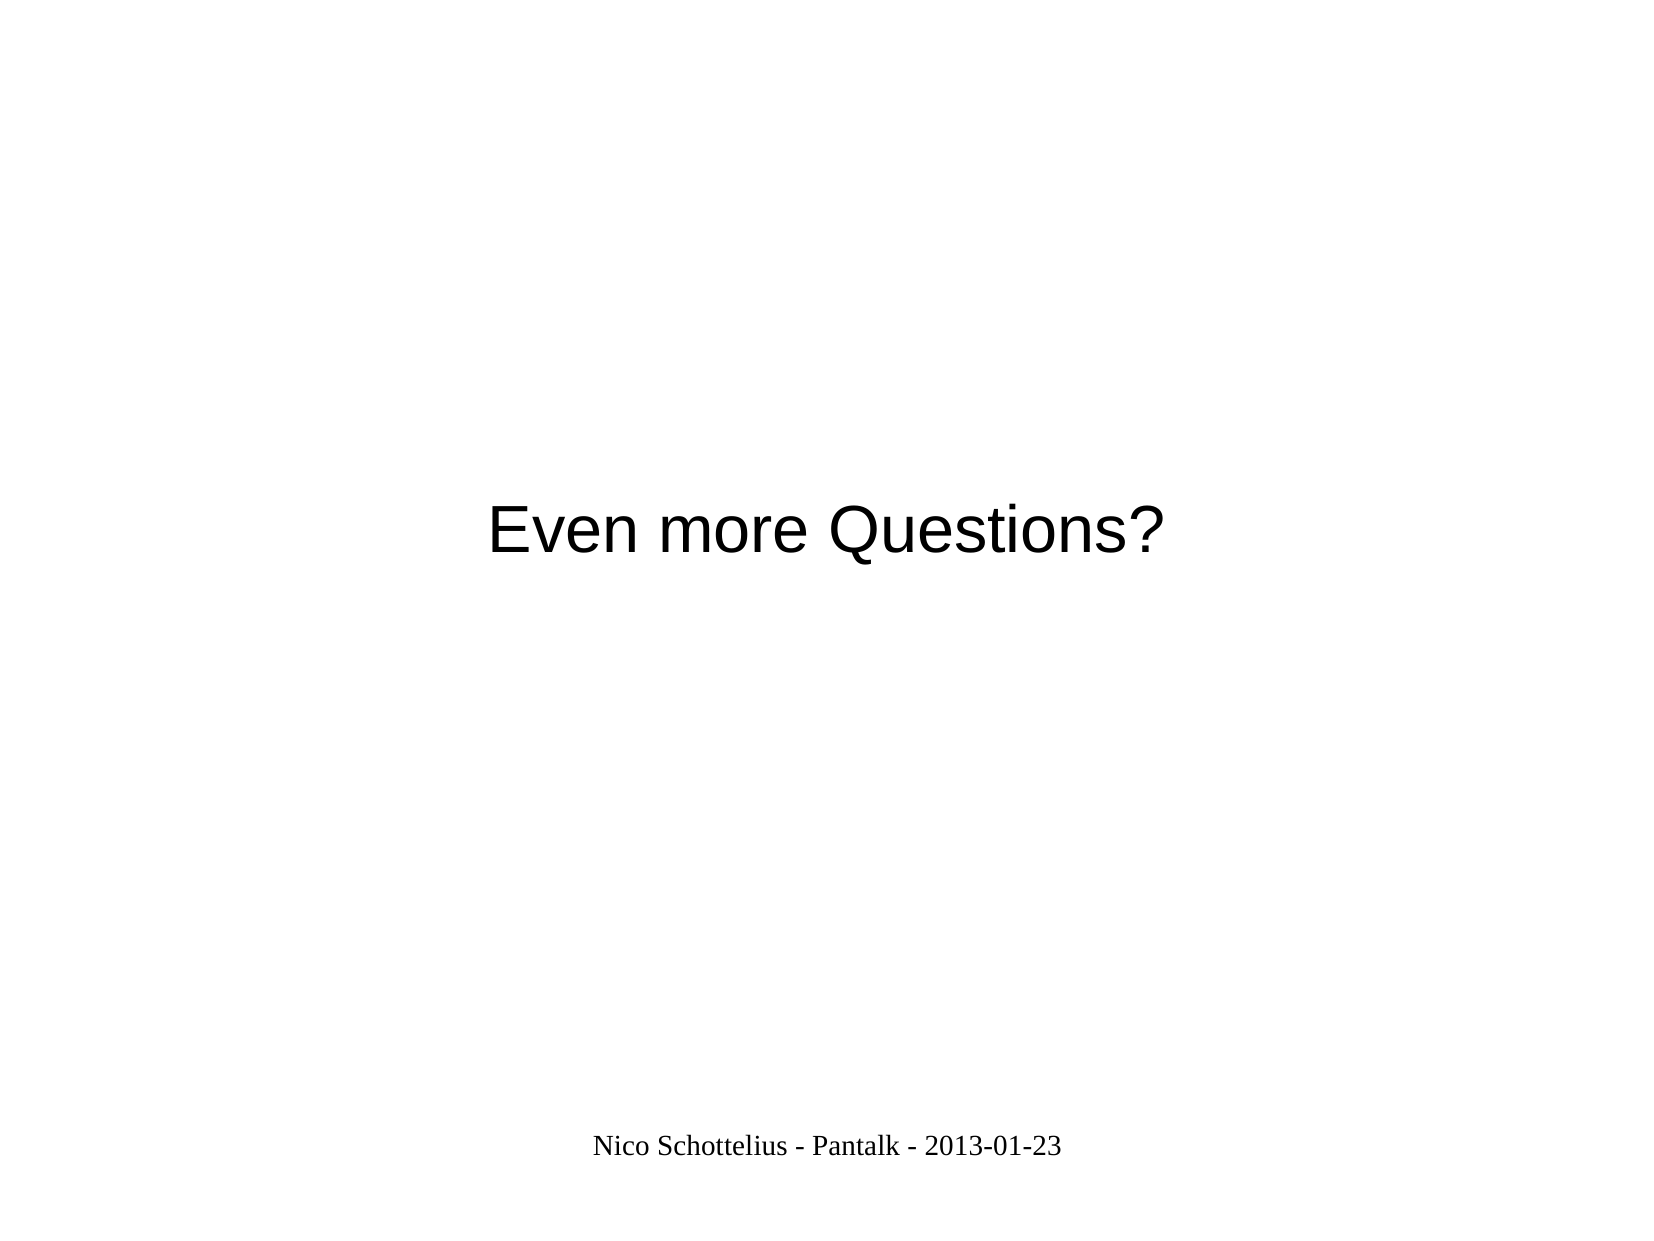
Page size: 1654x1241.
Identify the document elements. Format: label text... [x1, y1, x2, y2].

subtitle Even more Questions? [82, 49, 1571, 1010]
